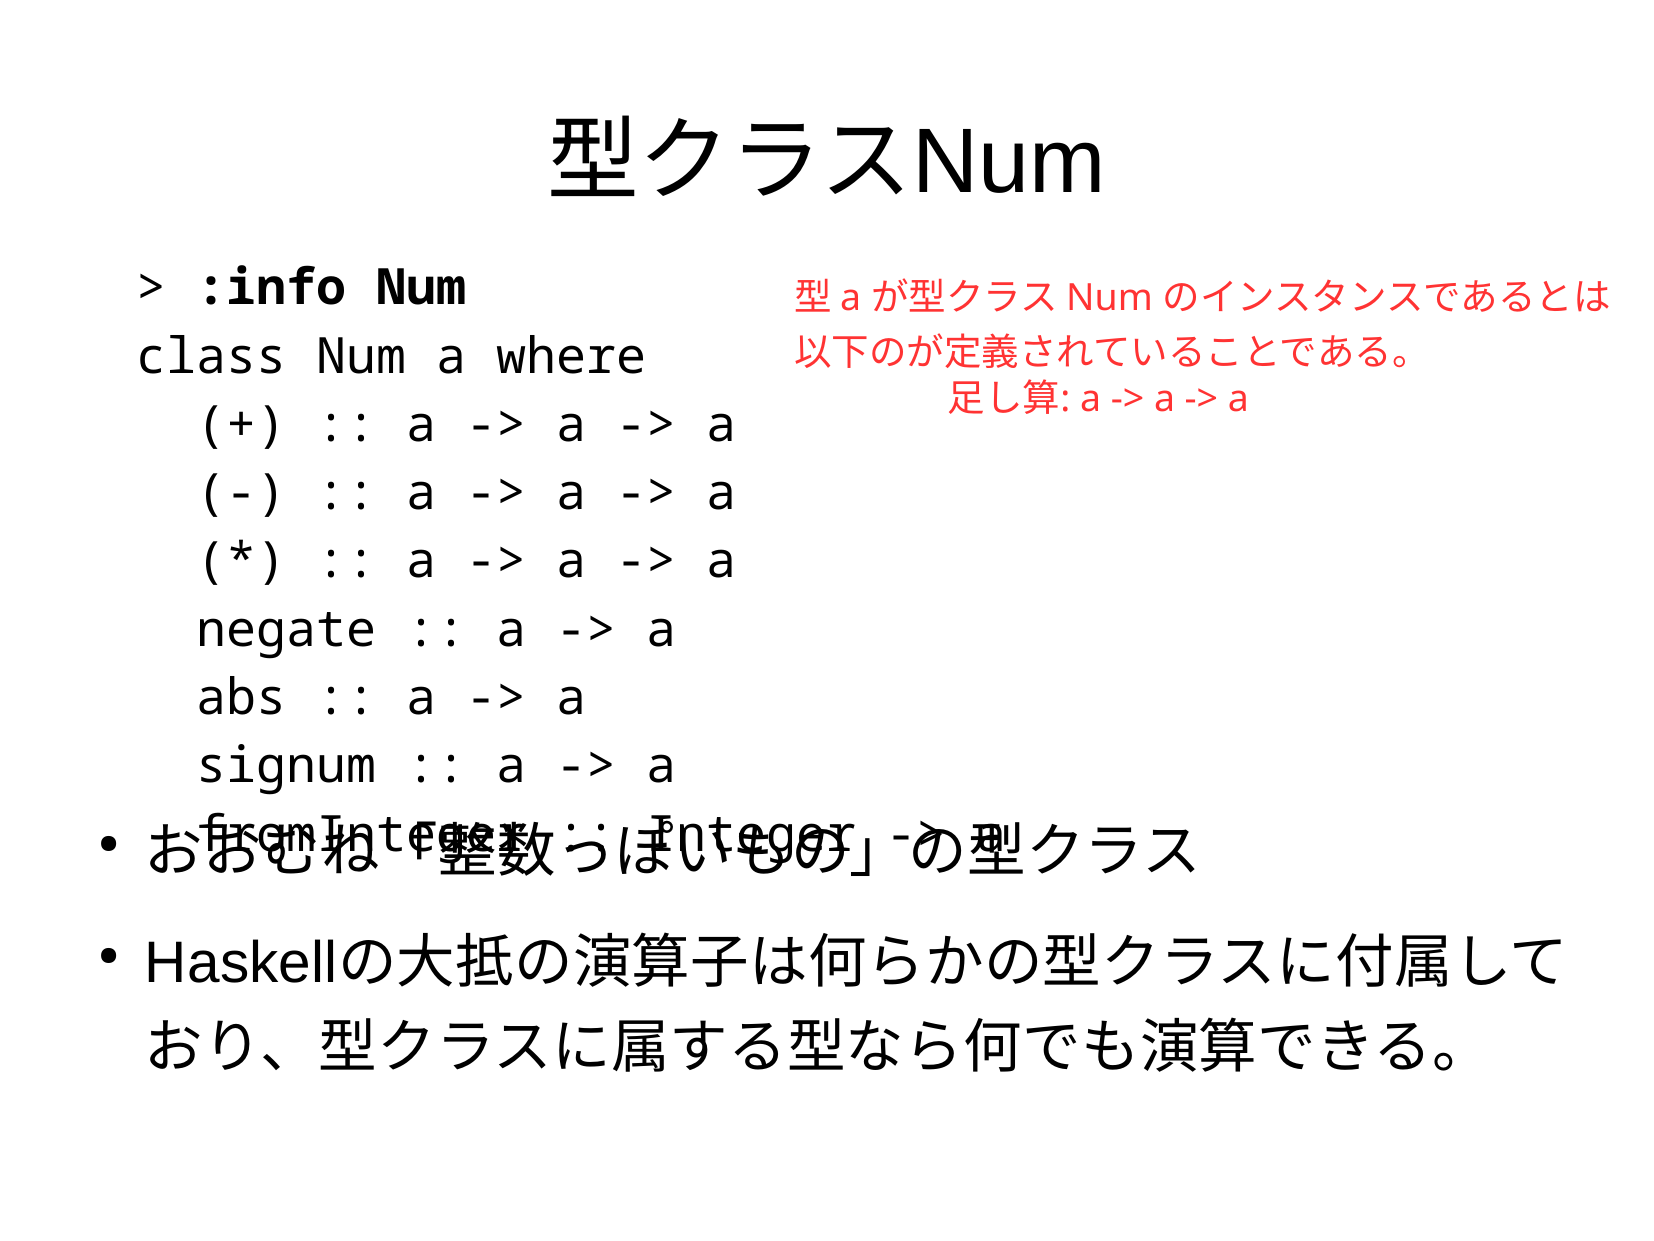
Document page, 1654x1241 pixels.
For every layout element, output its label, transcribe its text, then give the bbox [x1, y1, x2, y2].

title 型クラスNum [82, 49, 1571, 257]
list おおむね「整数っぽいもの」の型クラス Haskellの大抵の演算子は何らかの型クラスに付属しており、型クラスに属する型なら何でも演算できる。 [82, 803, 1571, 1128]
text_box 型 a が型クラス Num のインスタンスであるとは 以下のが定義されていることである。 [779, 259, 1635, 426]
text_box > :info Num class Num a where (+) :: a -> a -> a (-) :: a -> a -> a (*) :: a -> a -> a negate :: a -> a abs :: a -> a signum :: a -> a fromInteger :: Integer -> a [121, 243, 1040, 810]
text_box 足し算: a -> a -> a [933, 360, 1319, 413]
